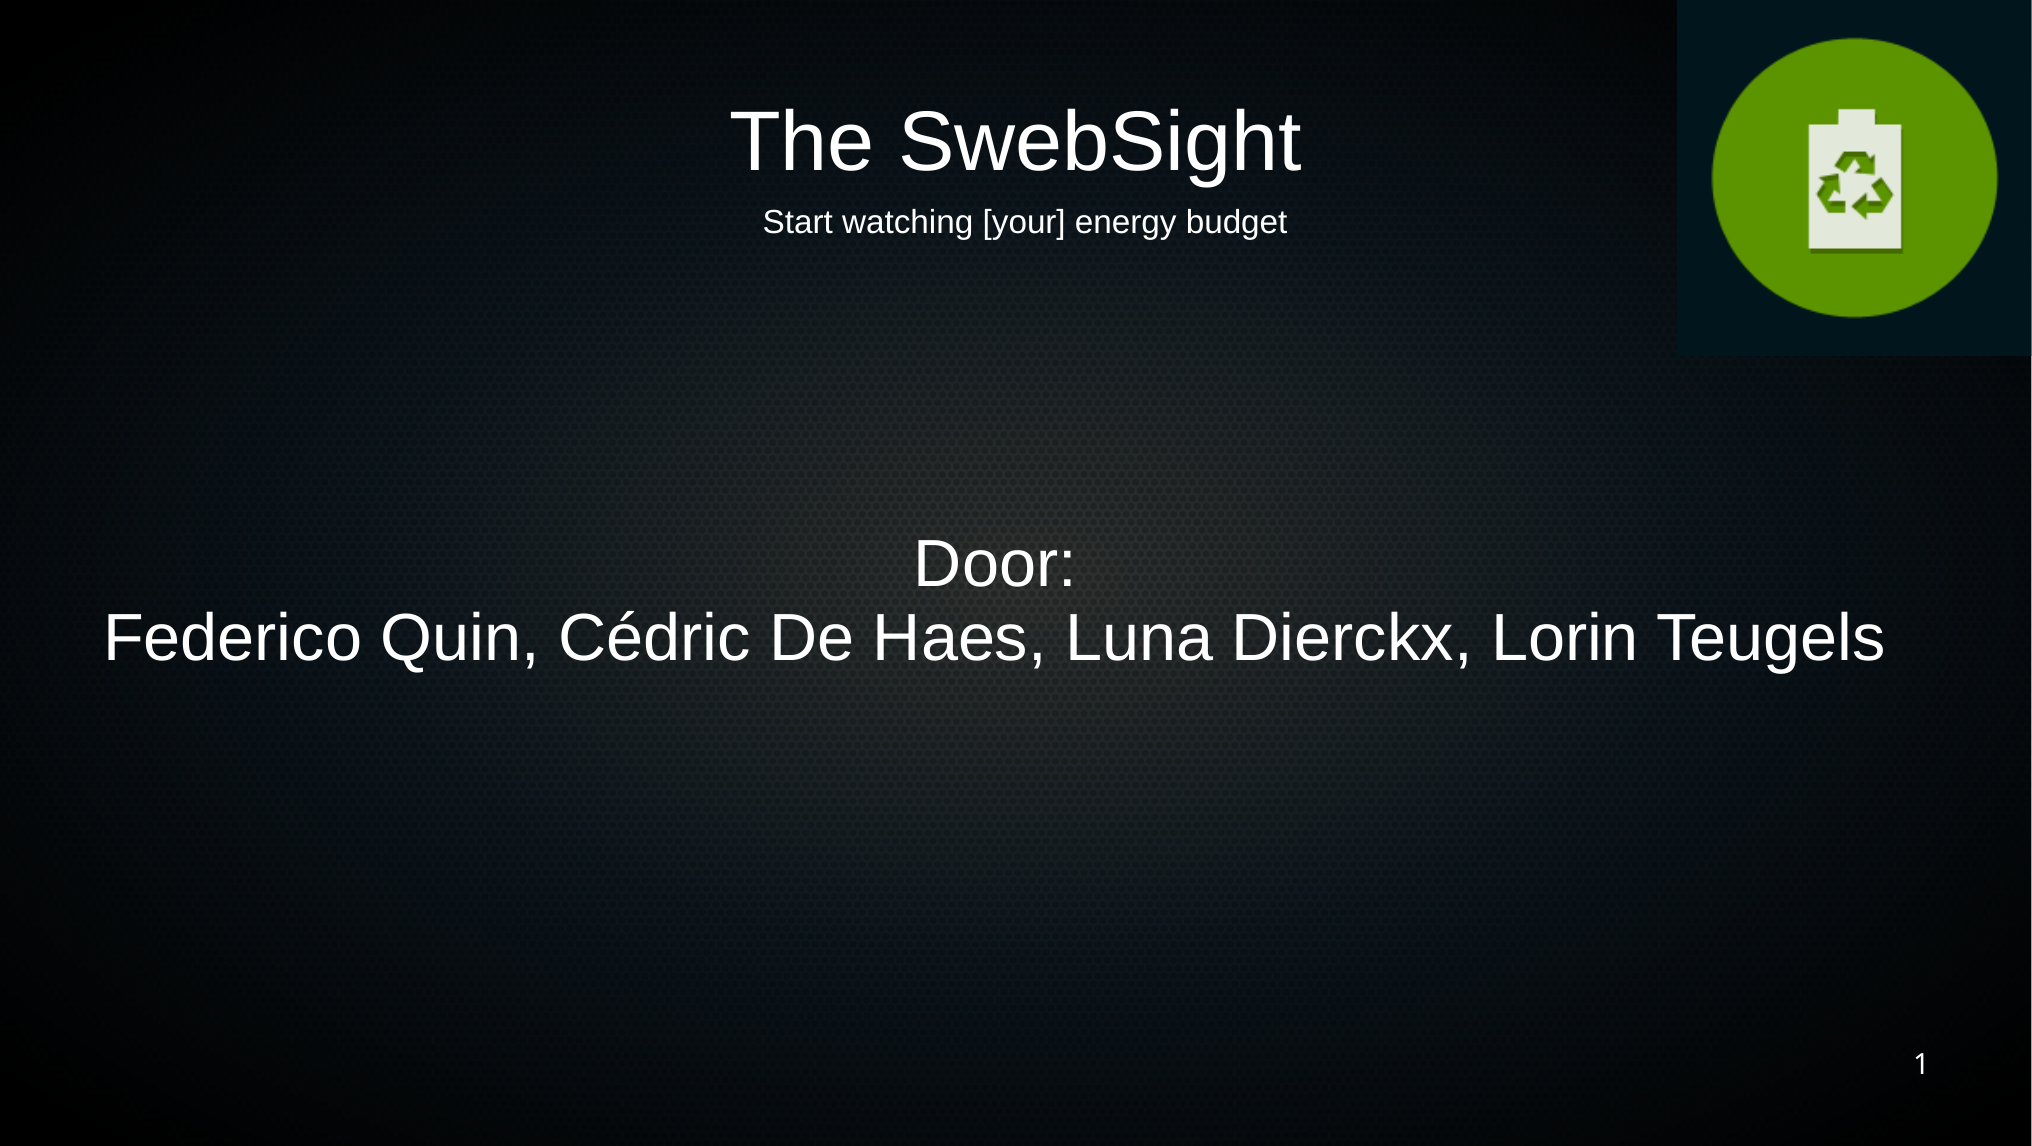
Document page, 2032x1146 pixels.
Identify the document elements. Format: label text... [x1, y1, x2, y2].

subtitle Door: Federico Quin, Cédric De Haes, Luna Dierckx, Lorin Teugels [101, 268, 1890, 933]
picture [0, 0, 2032, 1146]
title The SwebSight [101, 45, 1677, 237]
text_box Start watching [your] energy budget [645, 148, 1406, 296]
